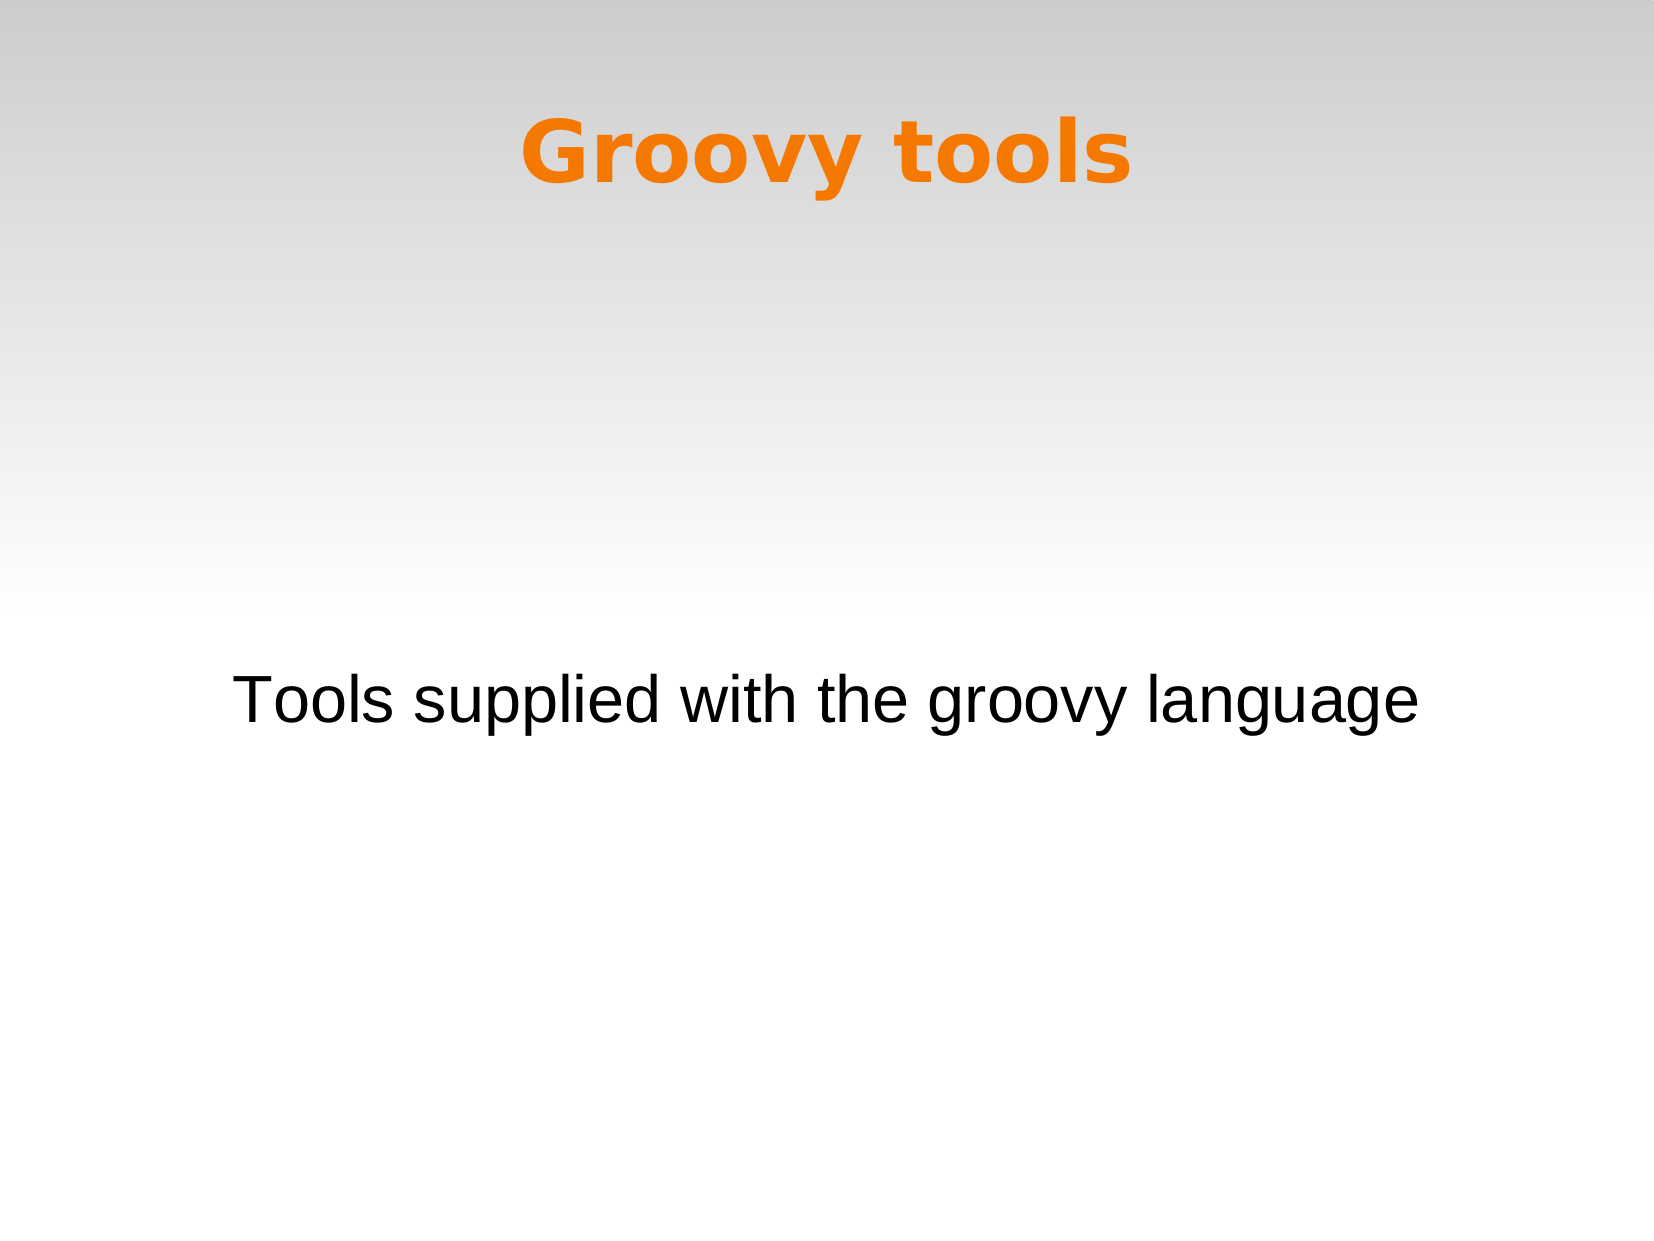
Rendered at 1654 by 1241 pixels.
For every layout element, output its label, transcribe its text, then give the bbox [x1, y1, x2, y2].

title Groovy tools [82, 49, 1571, 257]
subtitle Tools supplied with the groovy language [82, 290, 1571, 1109]
